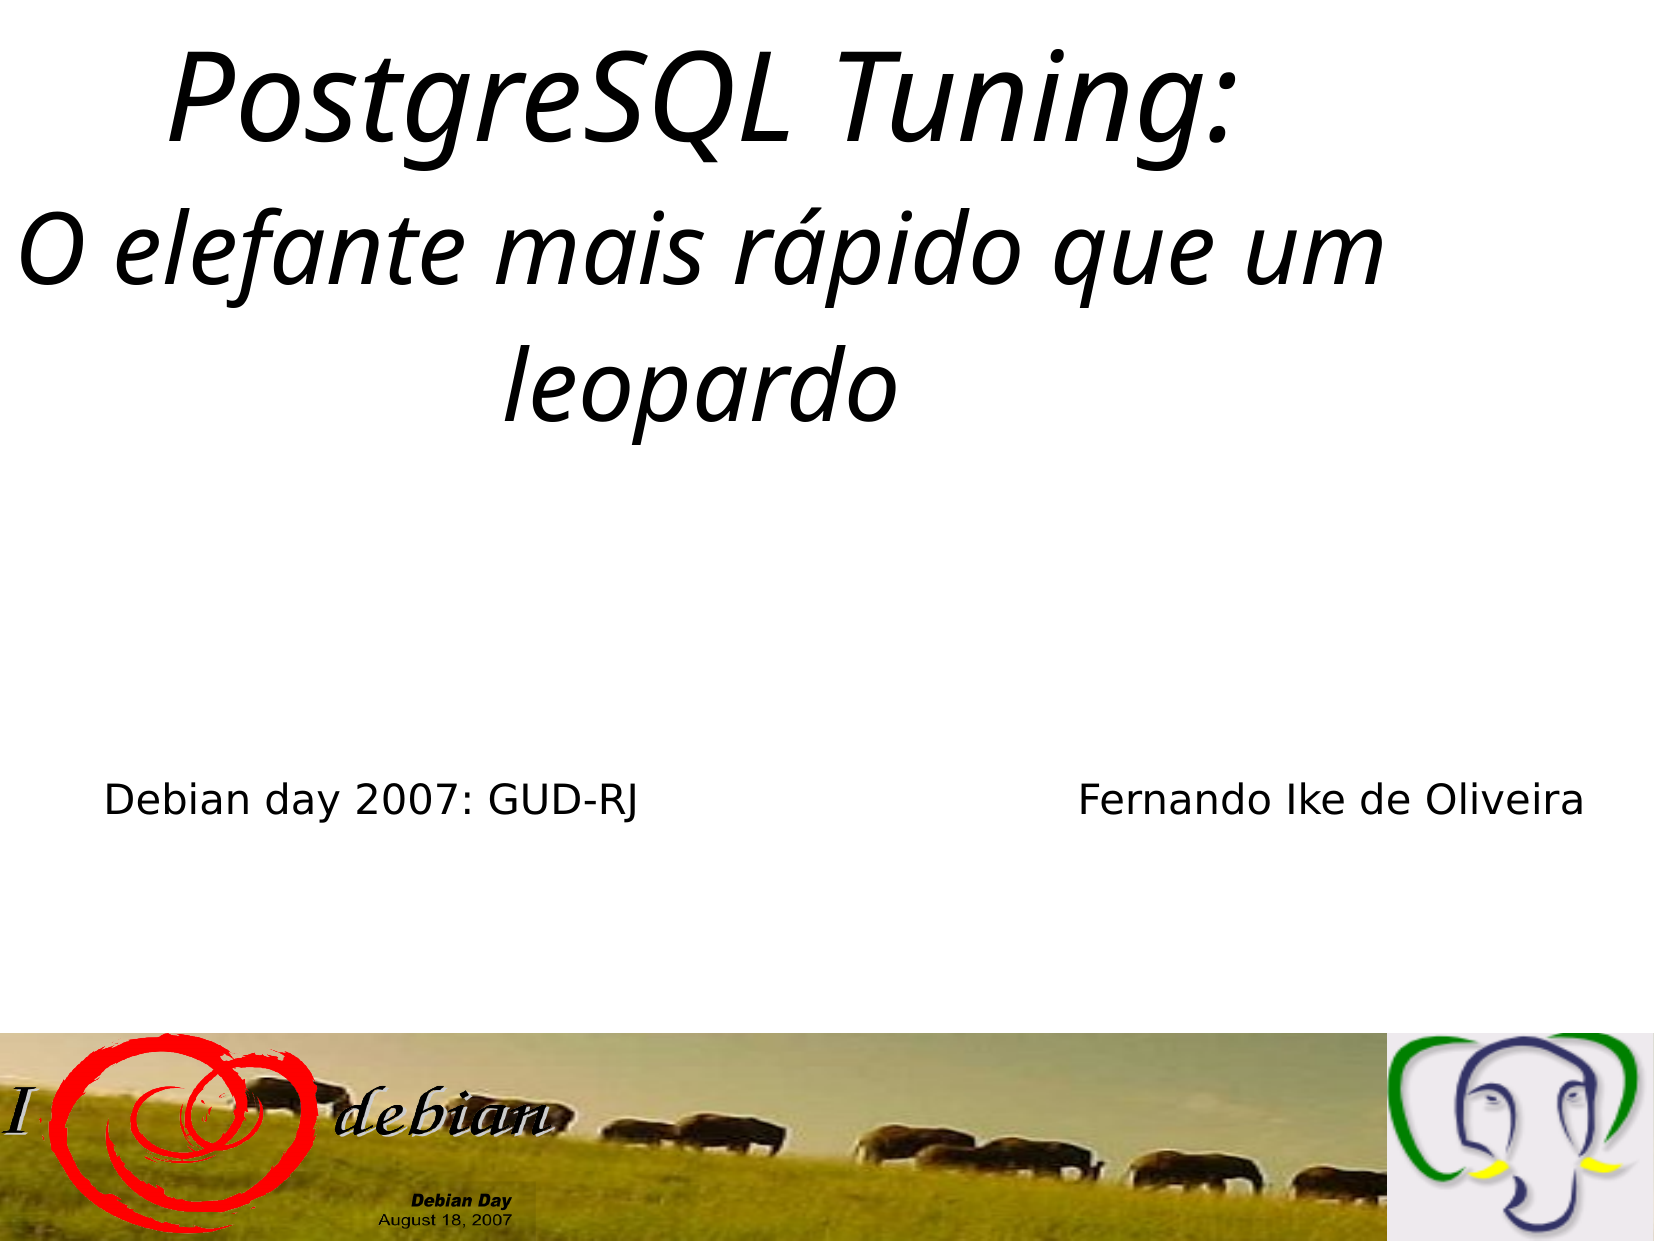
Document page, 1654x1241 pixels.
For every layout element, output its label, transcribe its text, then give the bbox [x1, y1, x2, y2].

text_box PostgreSQL Tuning: O elefante mais rápido que um leopardo [0, 0, 1654, 414]
text_box Debian day 2007: GUD-RJ [88, 768, 709, 832]
text_box Fernando Ike de Oliveira [1062, 768, 1613, 832]
picture [0, 1033, 1654, 1241]
